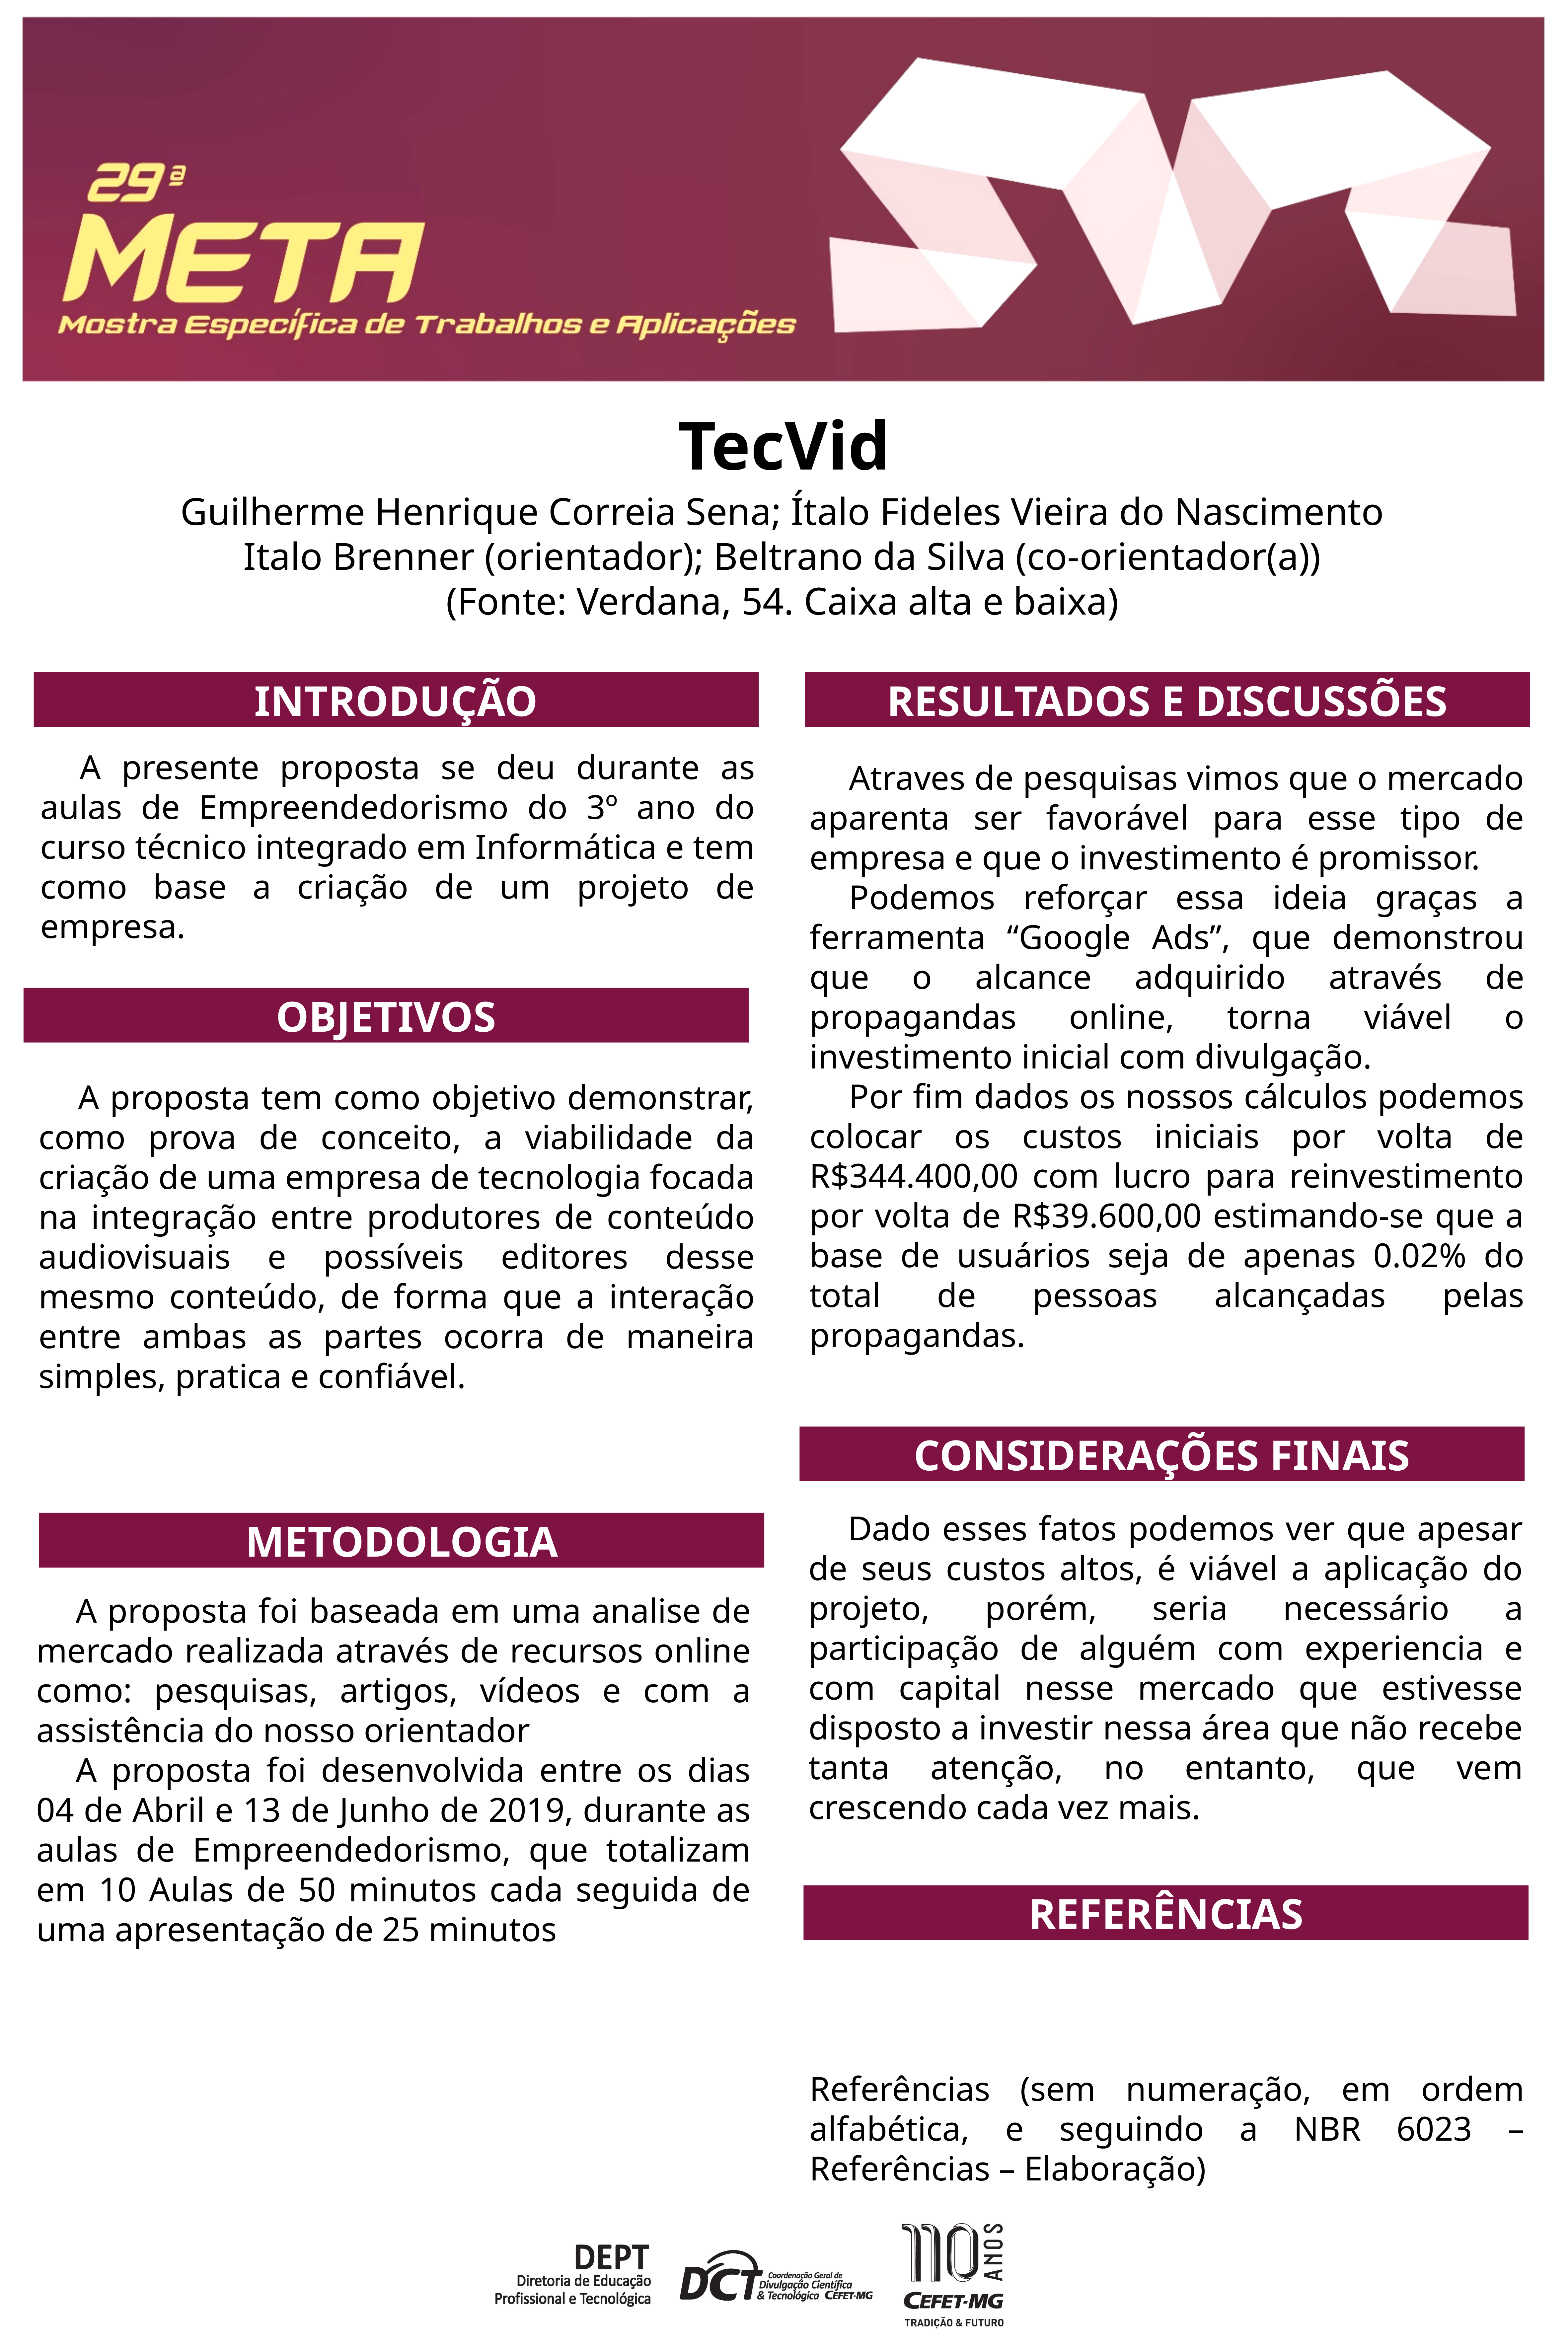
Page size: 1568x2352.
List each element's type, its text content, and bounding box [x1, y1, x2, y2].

text_box RESULTADOS E DISCUSSÕES [805, 672, 1530, 727]
text_box OBJETIVOS [23, 988, 749, 1043]
text_box TecVid [237, 401, 1331, 485]
text_box A proposta tem como objetivo demonstrar, como prova de conceito, a viabilidade da criação de uma empresa de tecnologia focada na integração entre produtores de conteúdo audiovisuais e possíveis editores desse mesmo conteúdo, de forma que a interação entre ambas as partes ocorra de maneira simples, pratica e confiável. [34, 1074, 761, 1442]
text_box A presente proposta se deu durante as aulas de Empreendedorismo do 3º ano do curso técnico integrado em Informática e tem como base a criação de um projeto de empresa. [35, 743, 761, 992]
text_box REFERÊNCIAS [803, 1885, 1529, 1940]
text_box Atraves de pesquisas vimos que o mercado aparenta ser favorável para esse tipo de empresa e que o investimento é promissor. Podemos reforçar essa ideia graças a ferramenta “Google Ads”, que demonstrou que o alcance adquirido através de propagandas online, torna viável o investimento inicial com divulgação. Por fim dados os nossos cálculos podemos colocar os custos iniciais por volta de R$344.400,00 com lucro para reinvestimento por volta de R$39.600,00 estimando-se que a base de usuários seja de apenas 0.02% do total de pessoas alcançadas pelas propagandas. [805, 754, 1530, 1357]
text_box Referências (sem numeração, em ordem alfabética, e seguindo a NBR 6023 – Referências – Elaboração) [805, 2065, 1530, 2190]
text_box INTRODUÇÃO [34, 672, 759, 727]
text_box A proposta foi baseada em uma analise de mercado realizada através de recursos online como: pesquisas, artigos, vídeos e com a assistência do nosso orientador A proposta foi desenvolvida entre os dias 04 de Abril e 13 de Junho de 2019, durante as aulas de Empreendedorismo, que totalizam em 10 Aulas de 50 minutos cada seguida de uma apresentação de 25 minutos [31, 1587, 757, 2070]
text_box CONSIDERAÇÕES FINAIS [799, 1427, 1525, 1481]
picture [495, 2244, 651, 2307]
picture [680, 2250, 873, 2302]
picture [902, 2223, 1004, 2328]
picture [4, 6, 1568, 390]
text_box Guilherme Henrique Correia Sena; Ítalo Fideles Vieira do Nascimento Italo Brenner (orientador); Beltrano da Silva (co-orientador(a)) (Fonte: Verdana, 54. Caixa alta e baixa) [1, 485, 1565, 670]
text_box METODOLOGIA [39, 1512, 765, 1568]
text_box Dado esses fatos podemos ver que apesar de seus custos altos, é viável a aplicação do projeto, porém, seria necessário a participação de alguém com experiencia e com capital nesse mercado que estivesse disposto a investir nessa área que não recebe tanta atenção, no entanto, que vem crescendo cada vez mais. [803, 1505, 1529, 1868]
